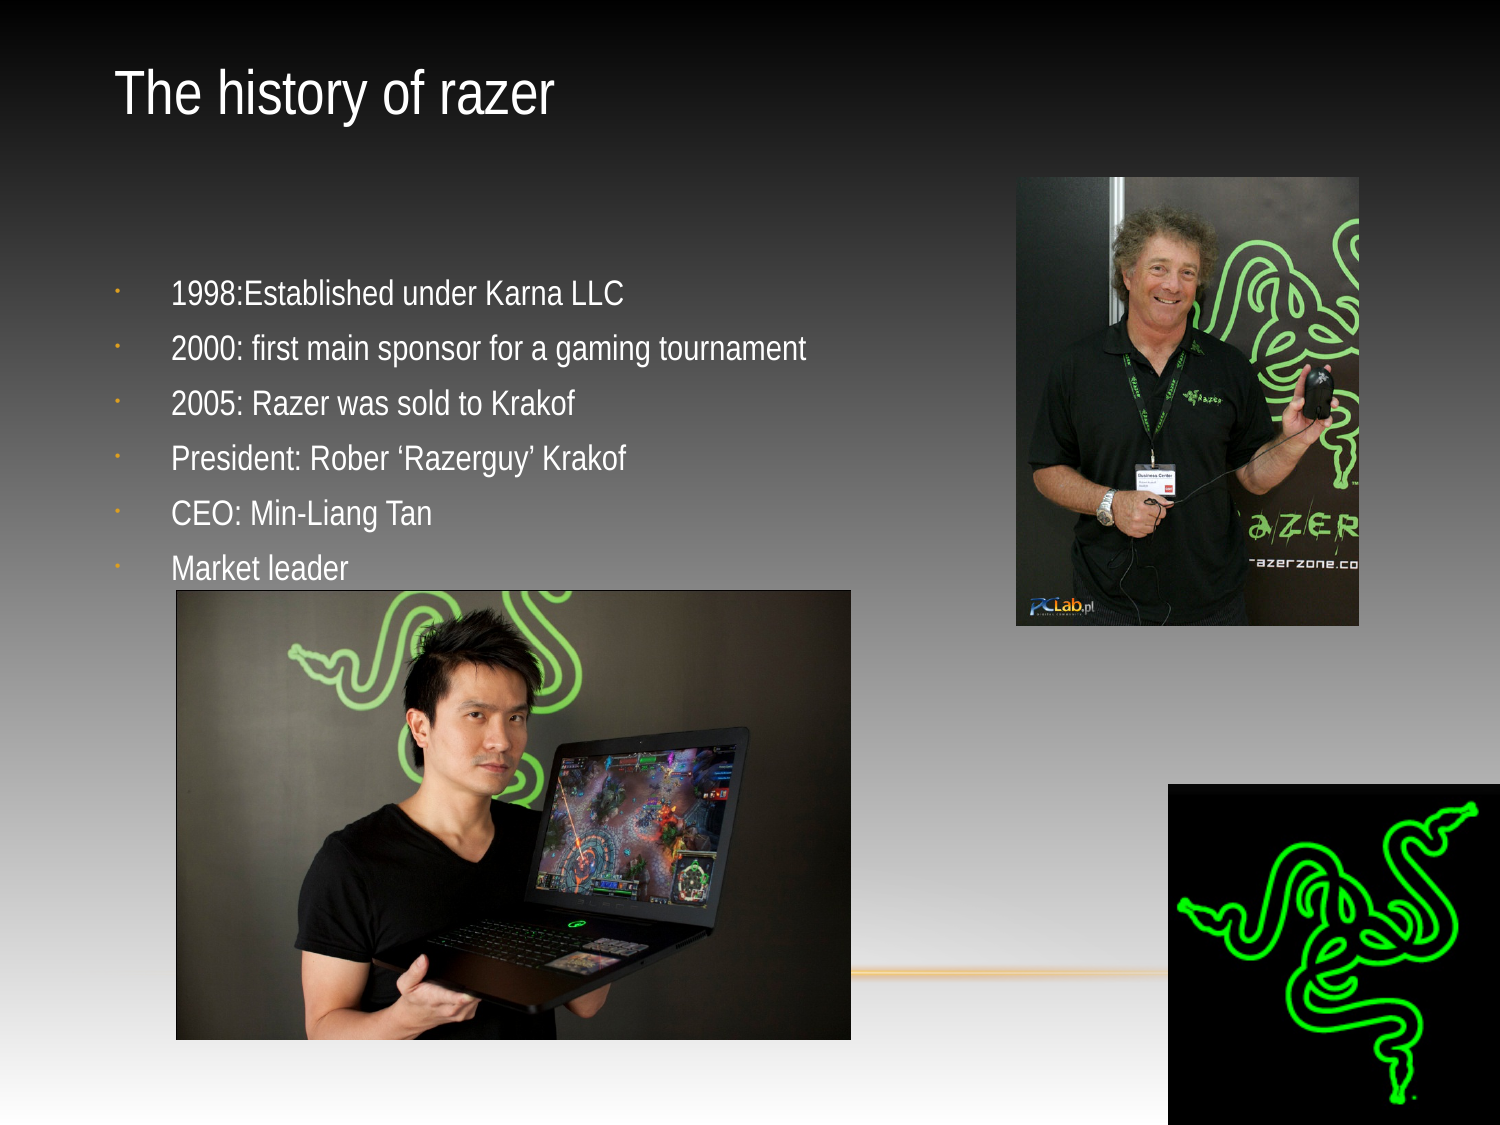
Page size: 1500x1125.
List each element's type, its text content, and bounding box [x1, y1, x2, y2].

title The history of razer [99, 45, 1400, 233]
list 1998:Established under Karna LLC 2000: first main sponsor for a gaming tournament 2005: Razer was sold to Krakof President: Rober ‘Razerguy’ Krakof CEO: Min-Liang Tan Market leader [99, 262, 1400, 938]
picture [0, 0, 1500, 1125]
